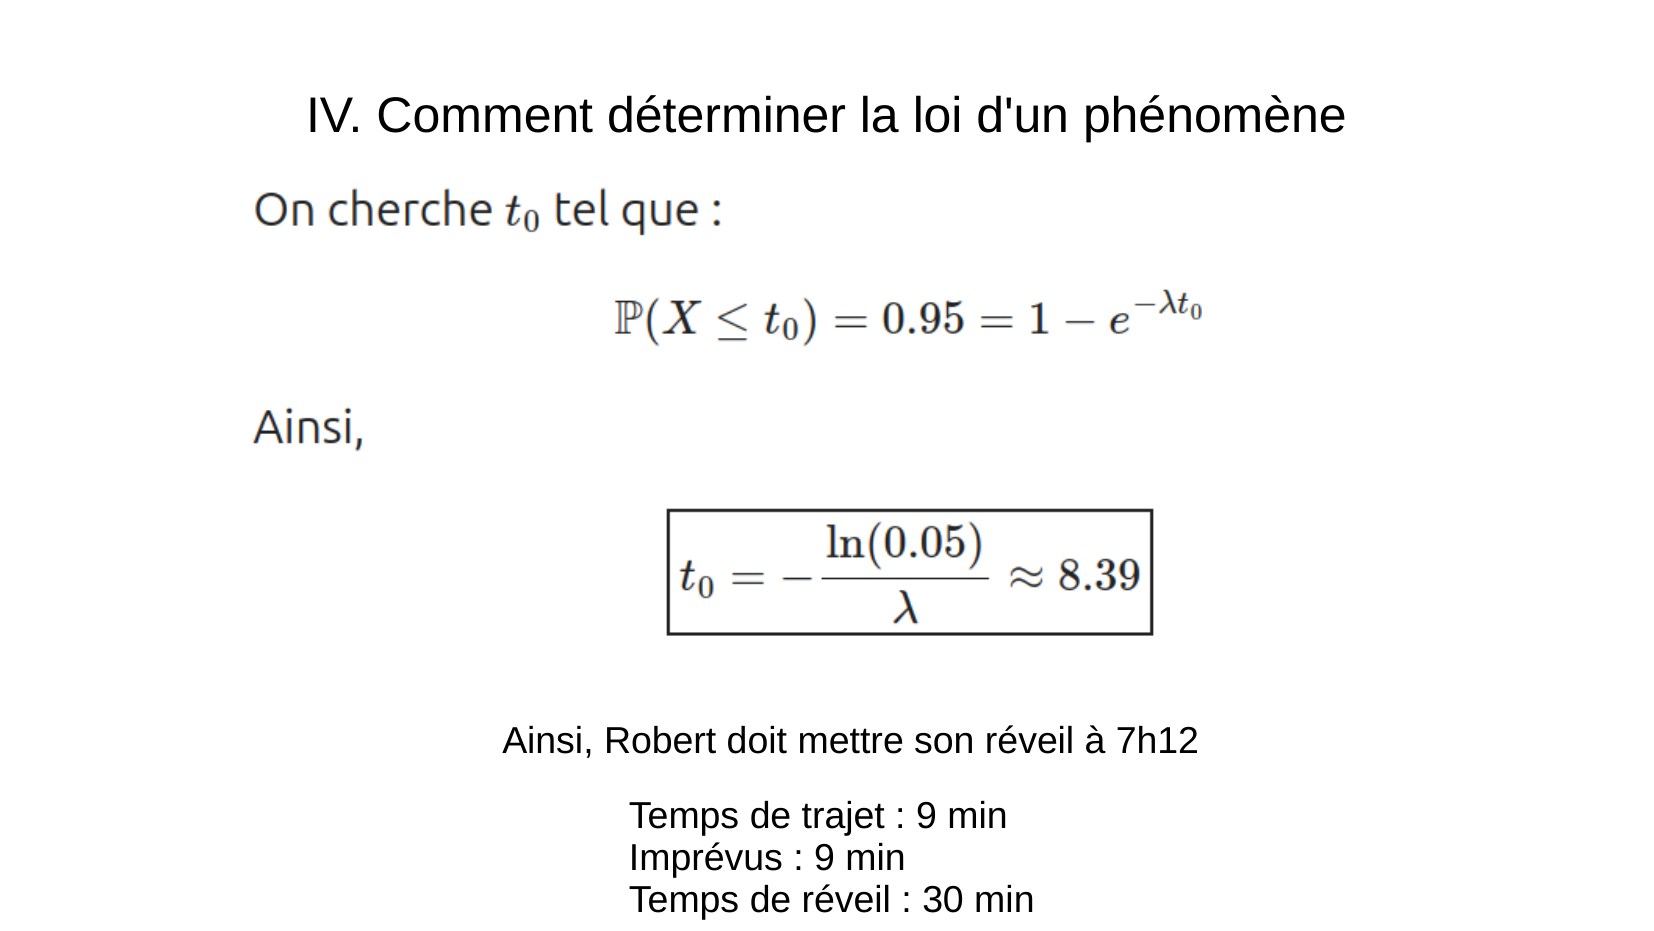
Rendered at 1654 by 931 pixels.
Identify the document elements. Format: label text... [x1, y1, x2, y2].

title IV. Comment déterminer la loi d'un phénomène [82, 37, 1571, 193]
picture [240, 168, 1238, 676]
text_box Ainsi, Robert doit mettre son réveil à 7h12 [487, 712, 1216, 770]
text_box Temps de trajet : 9 min Imprévus : 9 min Temps de réveil : 30 min [614, 787, 1051, 929]
